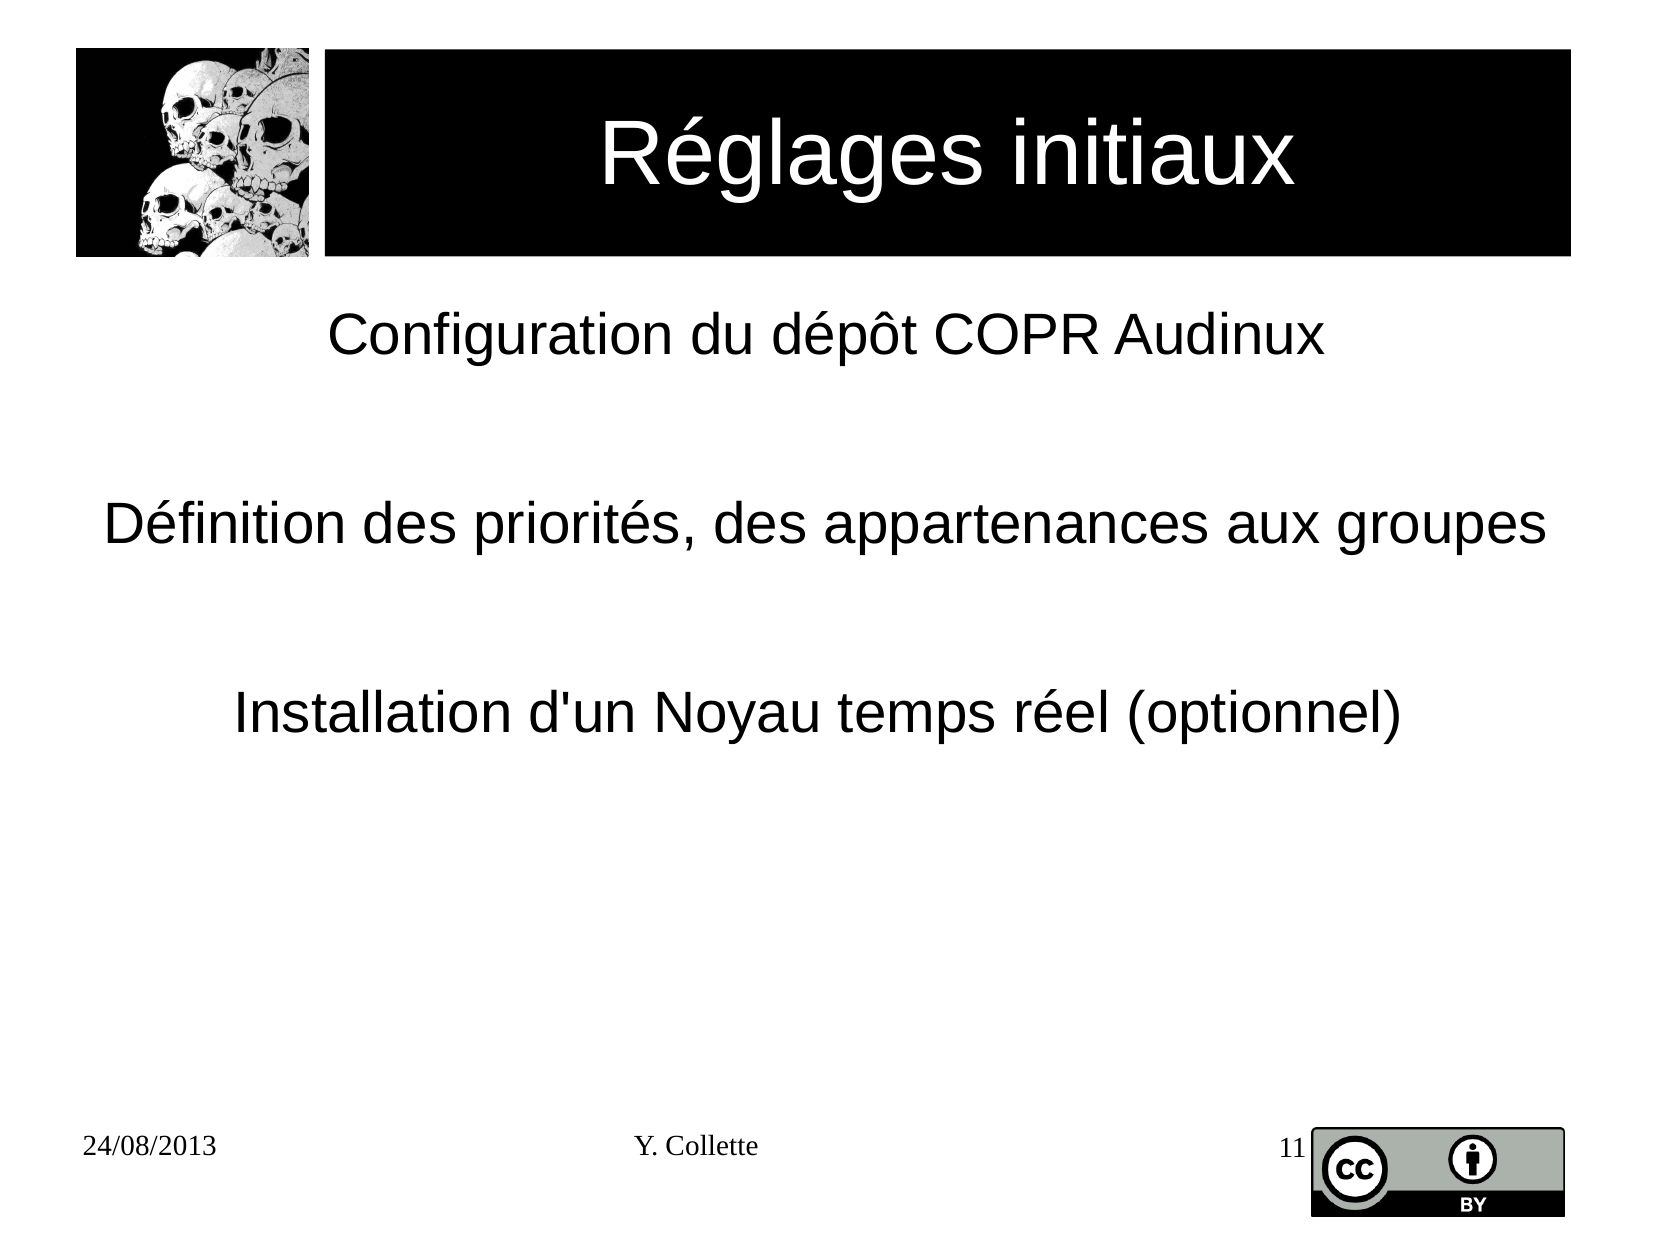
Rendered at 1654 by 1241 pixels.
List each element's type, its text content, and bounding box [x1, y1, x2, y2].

list Configuration du dépôt COPR Audinux Définition des priorités, des appartenances aux groupes Installation d'un Noyau temps réel (optionnel) [59, 302, 1595, 1022]
picture [1311, 1127, 1565, 1217]
title Réglages initiaux [324, 49, 1571, 257]
picture [76, 48, 309, 257]
